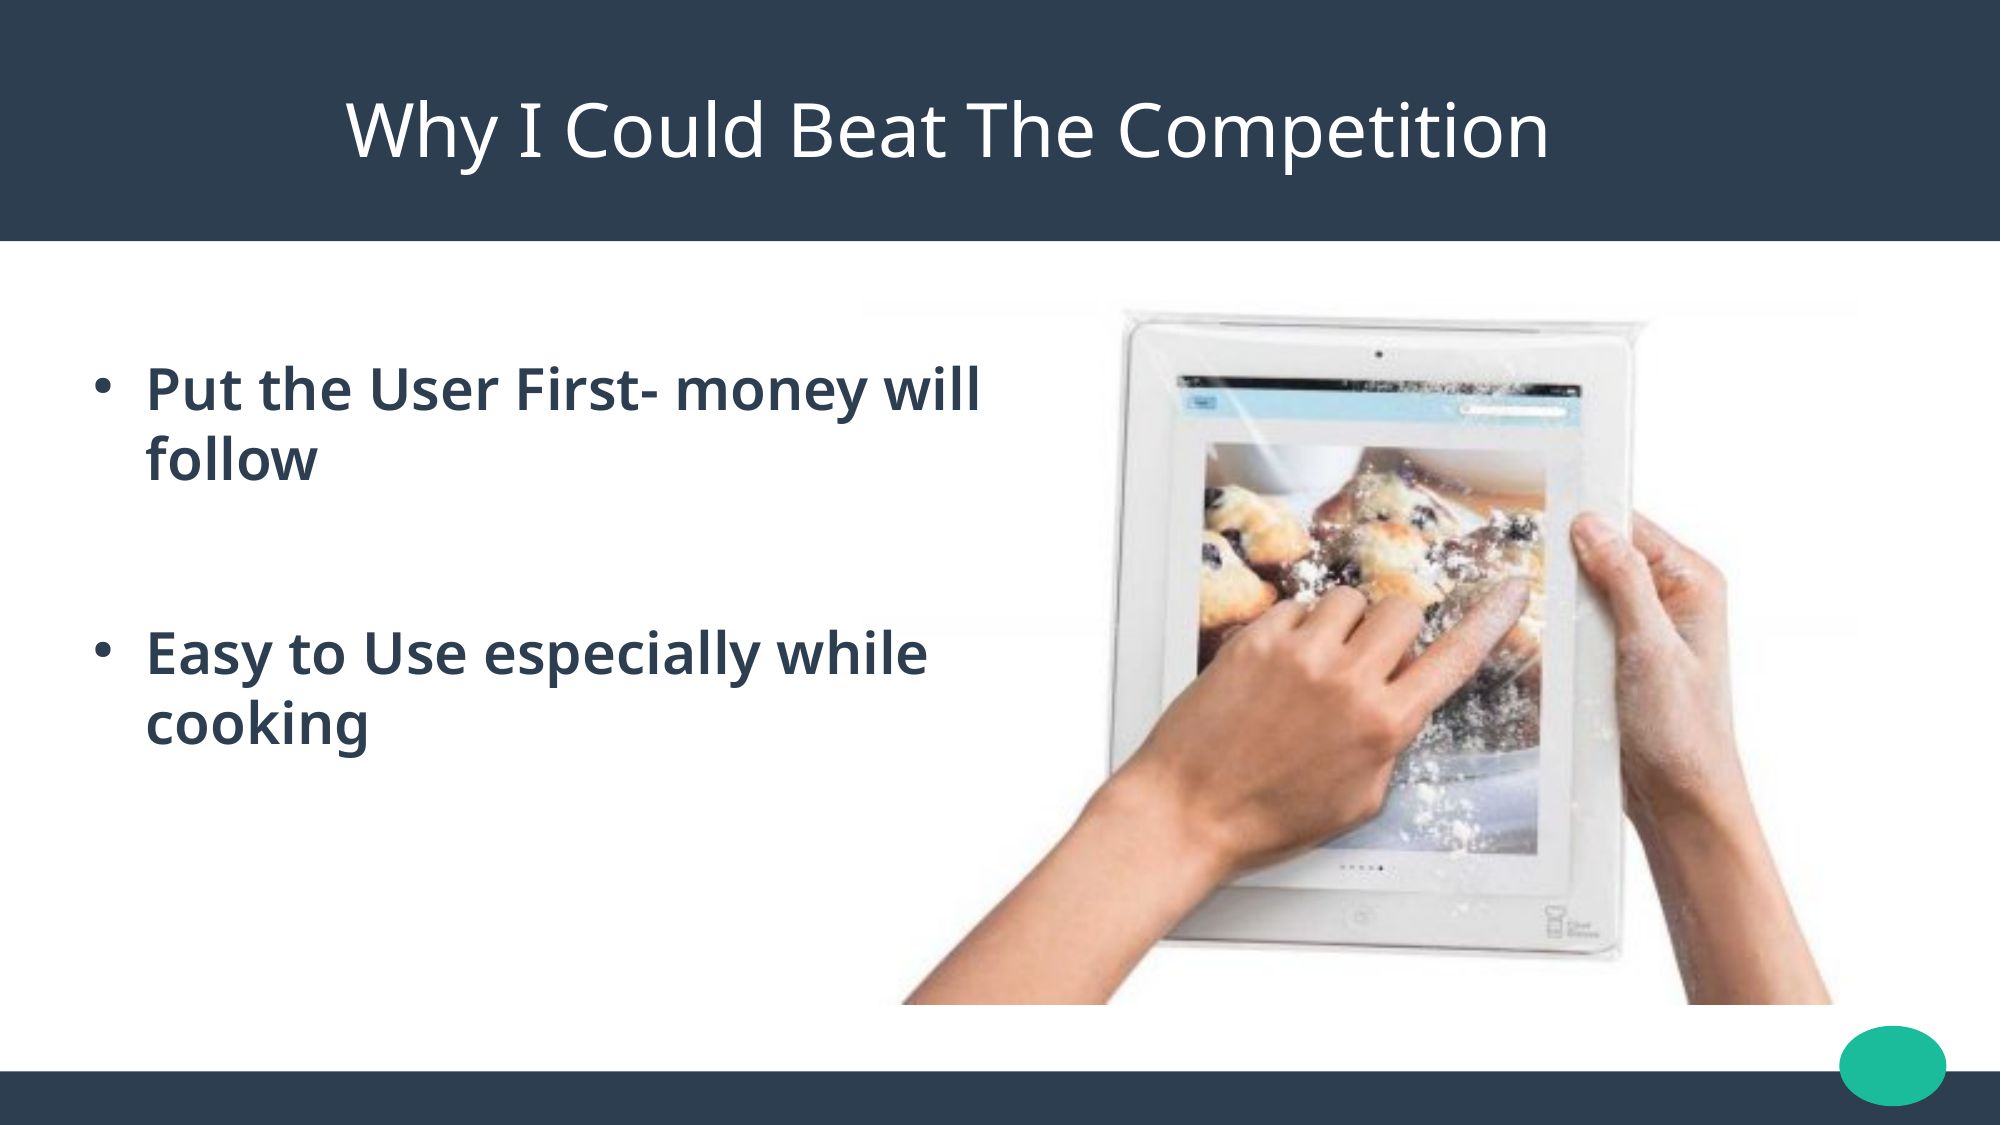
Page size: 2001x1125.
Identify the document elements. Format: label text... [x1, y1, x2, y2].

title Why I Could Beat The Competition [330, 74, 1792, 286]
picture [860, 299, 1861, 350]
list Put the User First- money will follow Easy to Use especially while cooking [60, 345, 1051, 1038]
list [1051, 350, 1888, 970]
picture [1051, 970, 1861, 1006]
